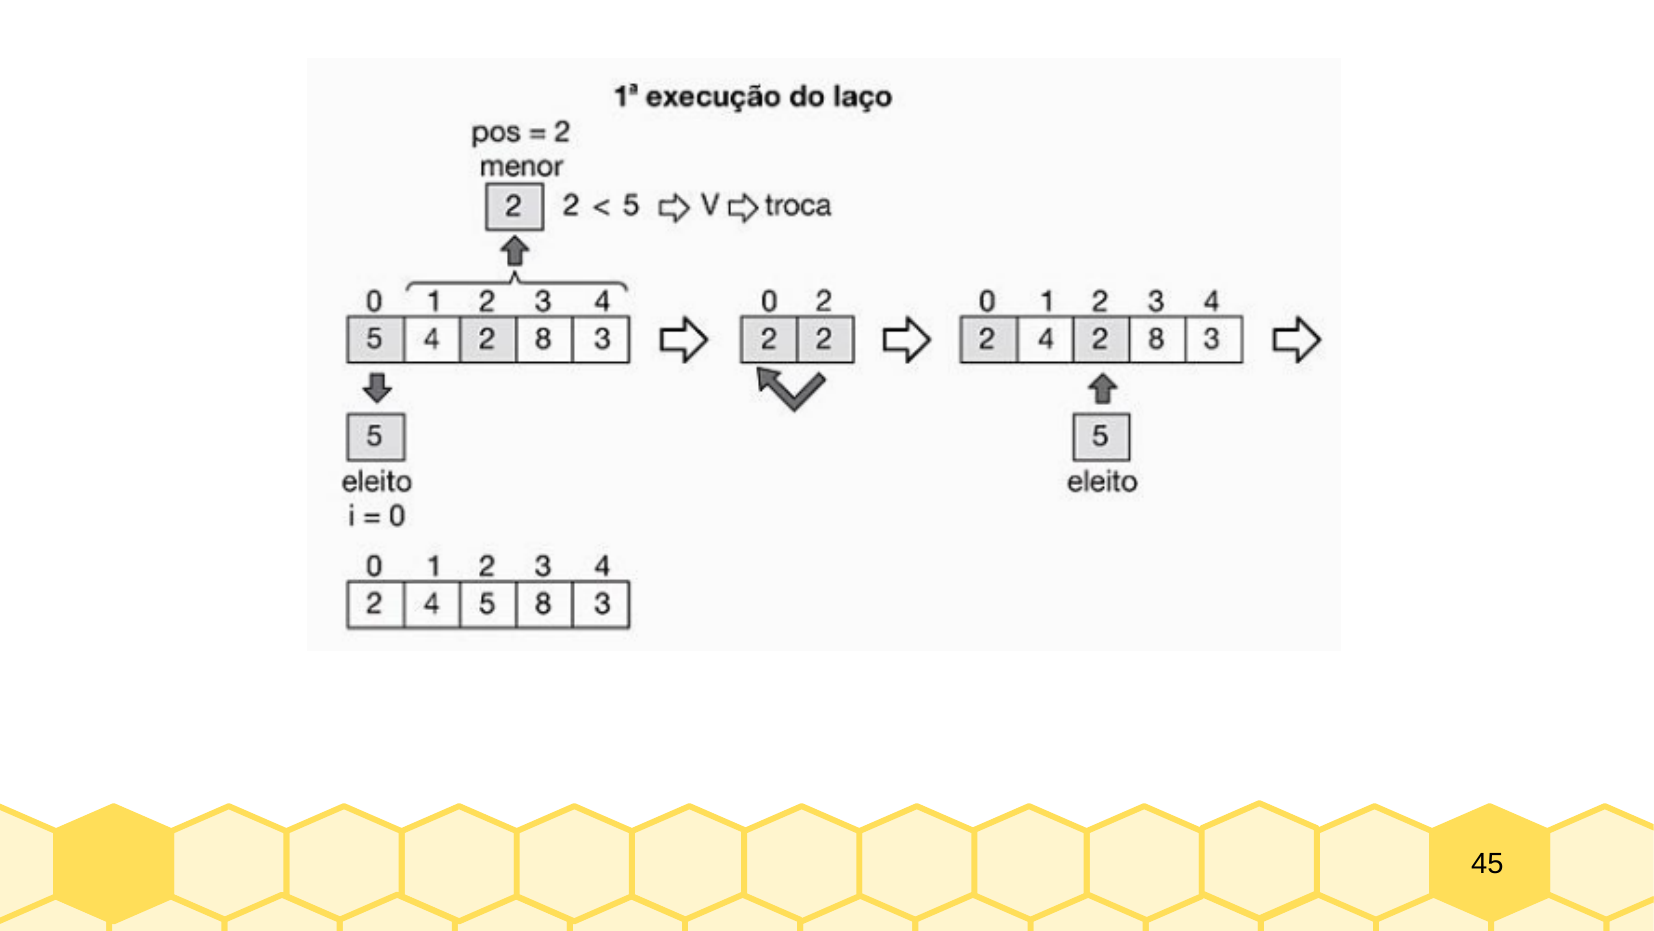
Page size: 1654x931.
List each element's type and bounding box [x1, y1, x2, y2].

picture [307, 58, 1341, 651]
